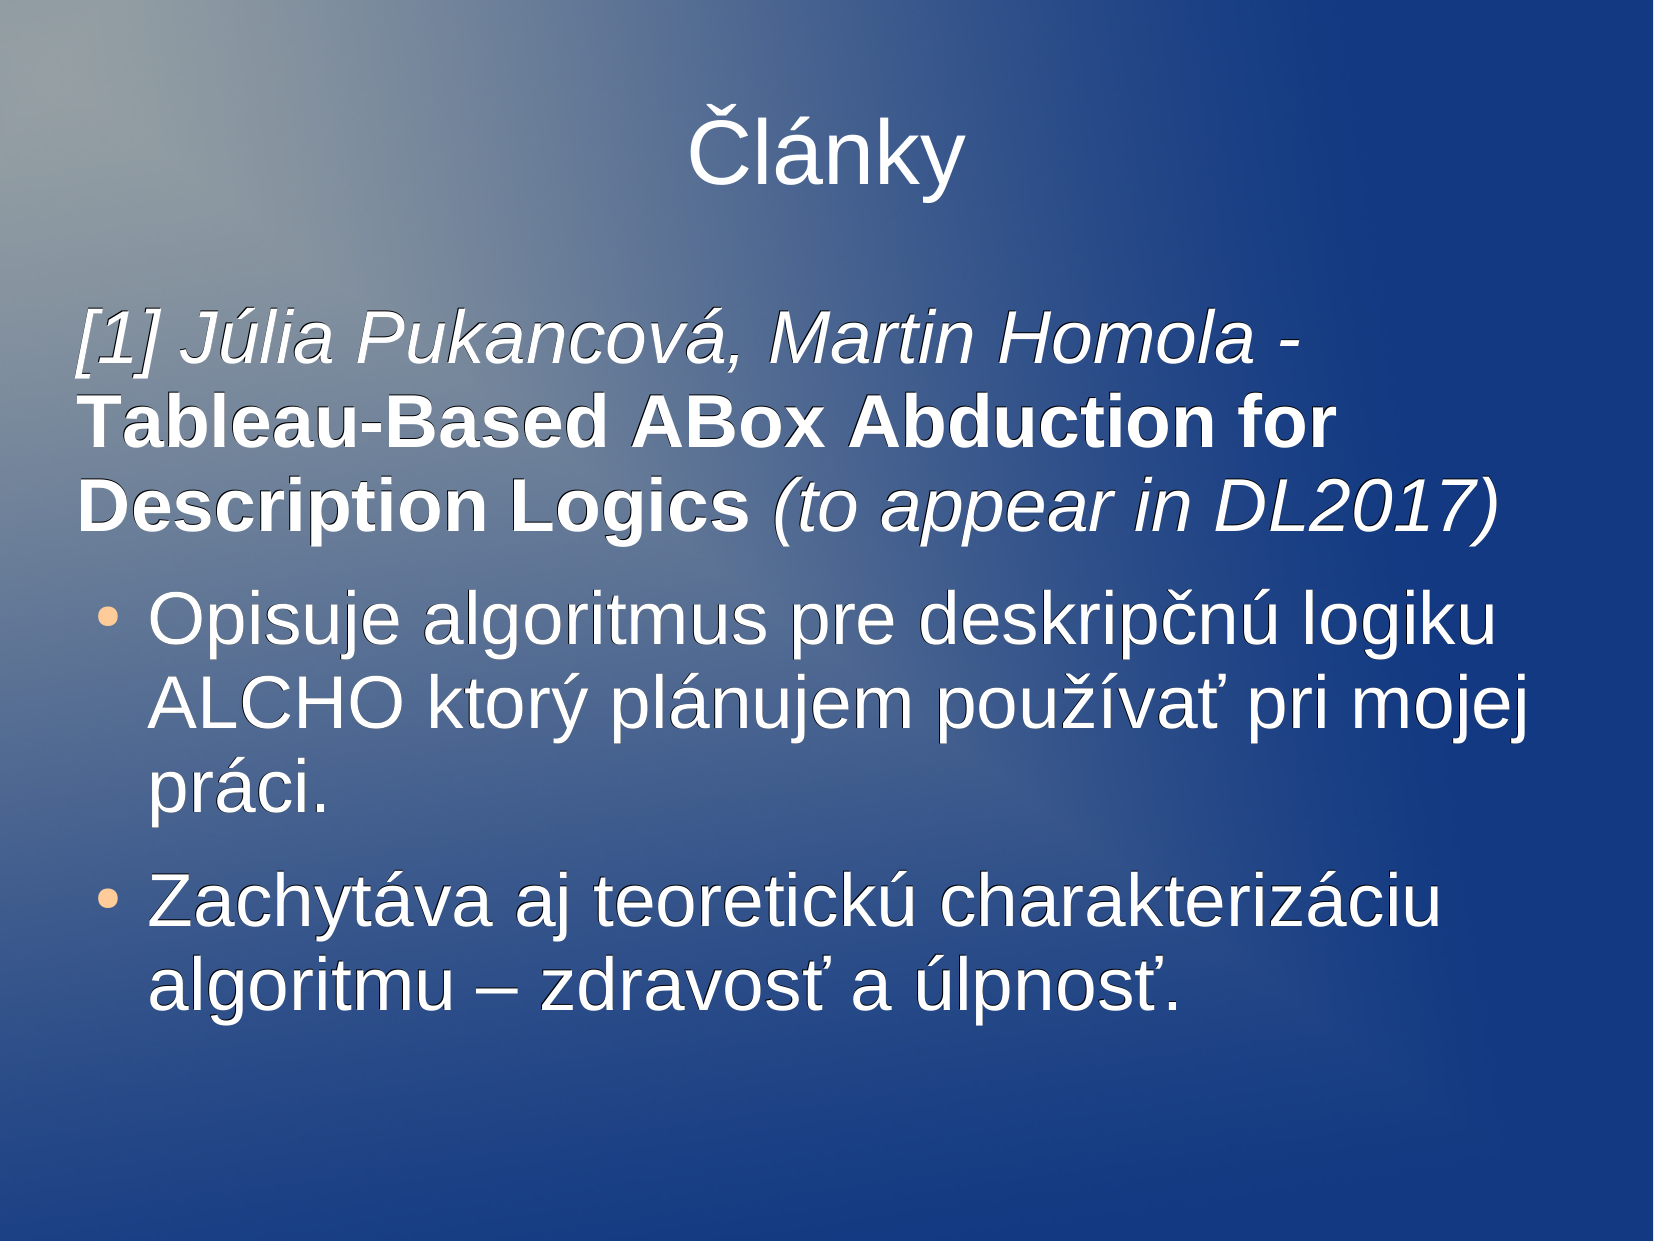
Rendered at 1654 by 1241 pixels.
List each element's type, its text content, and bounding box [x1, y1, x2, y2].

title Články [82, 49, 1571, 257]
list [1] Júlia Pukancová, Martin Homola - Tableau-Based ABox Abduction for Description Logics (to appear in DL2017) Opisuje algoritmus pre deskripčnú logiku ALCHO ktorý plánujem používať pri mojej práci. Zachytáva aj teoretickú charakterizáciu algoritmu – zdravosť a úlpnosť. [76, 295, 1565, 1115]
picture [0, 0, 1654, 1241]
